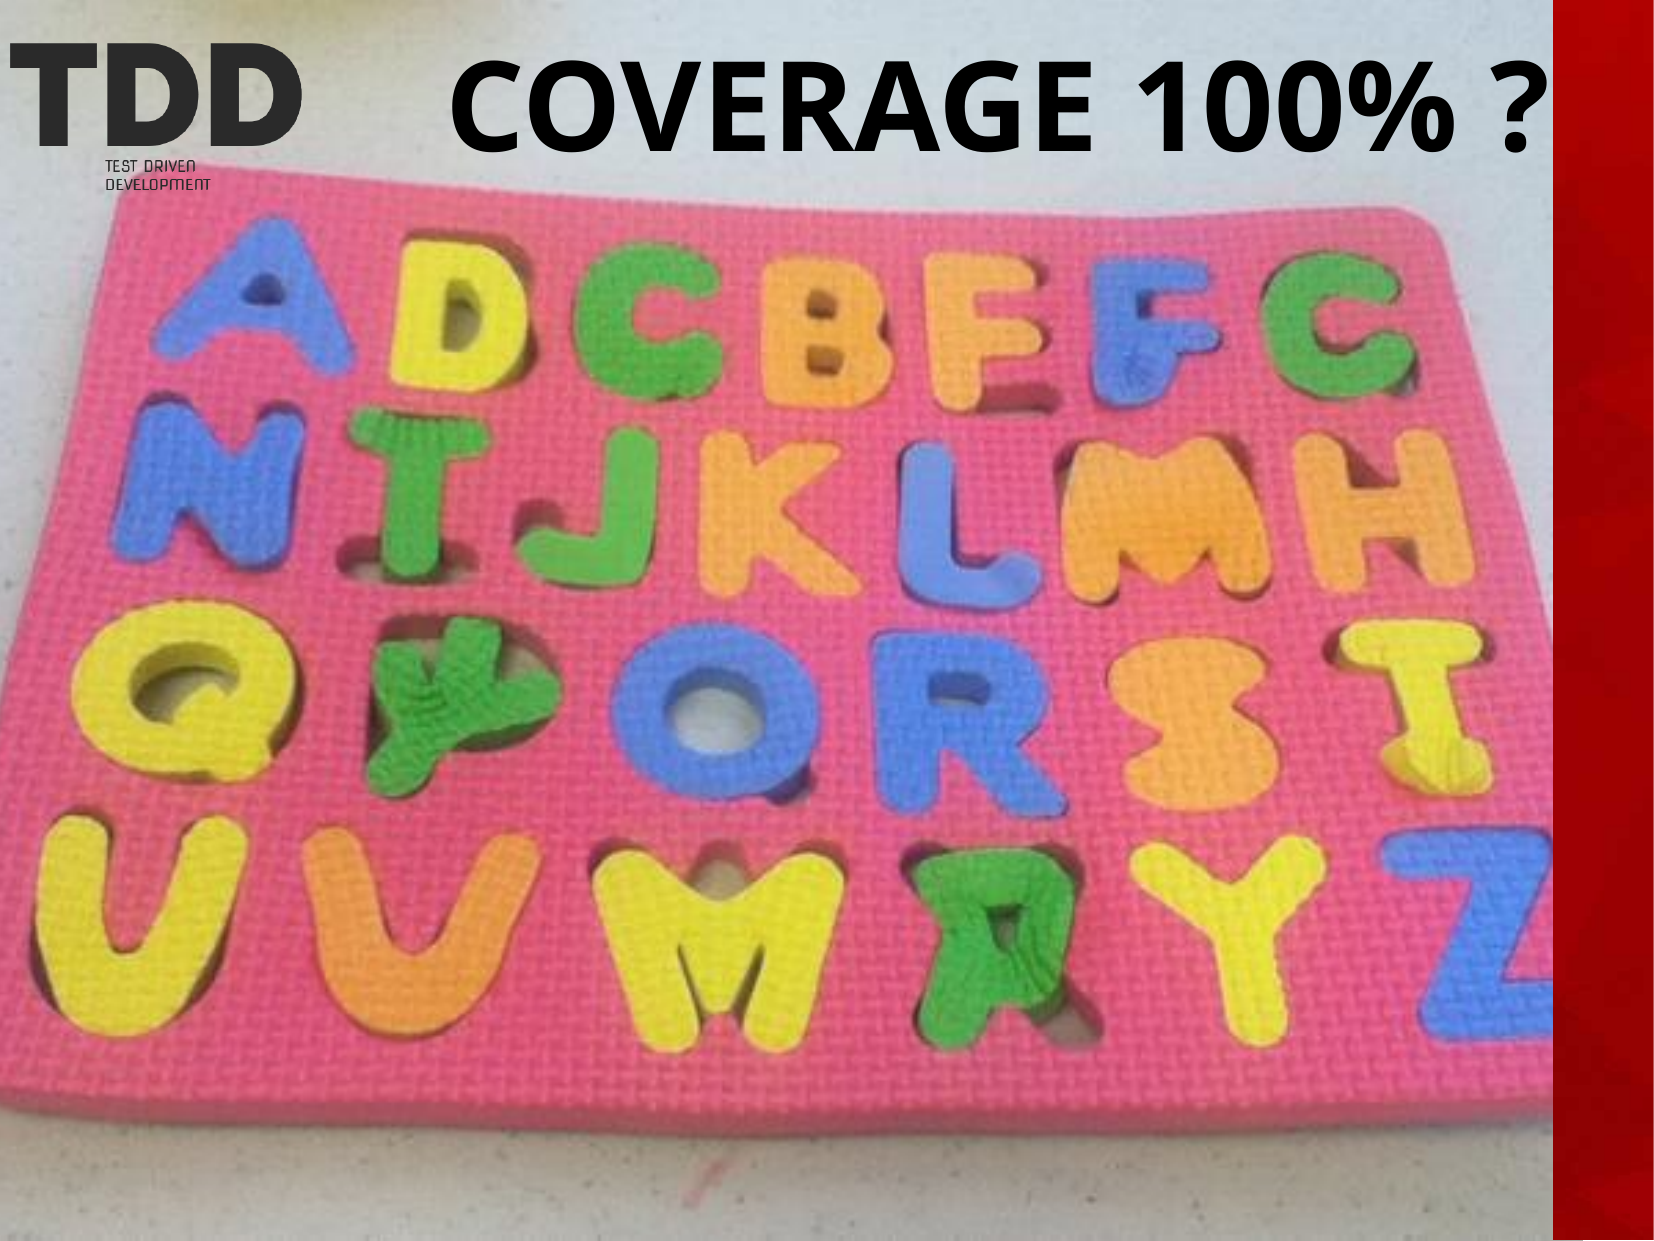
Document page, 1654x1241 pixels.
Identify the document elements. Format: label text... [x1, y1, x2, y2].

text_box COVERAGE 100% ? [354, 0, 1642, 184]
picture [0, 0, 1654, 1241]
